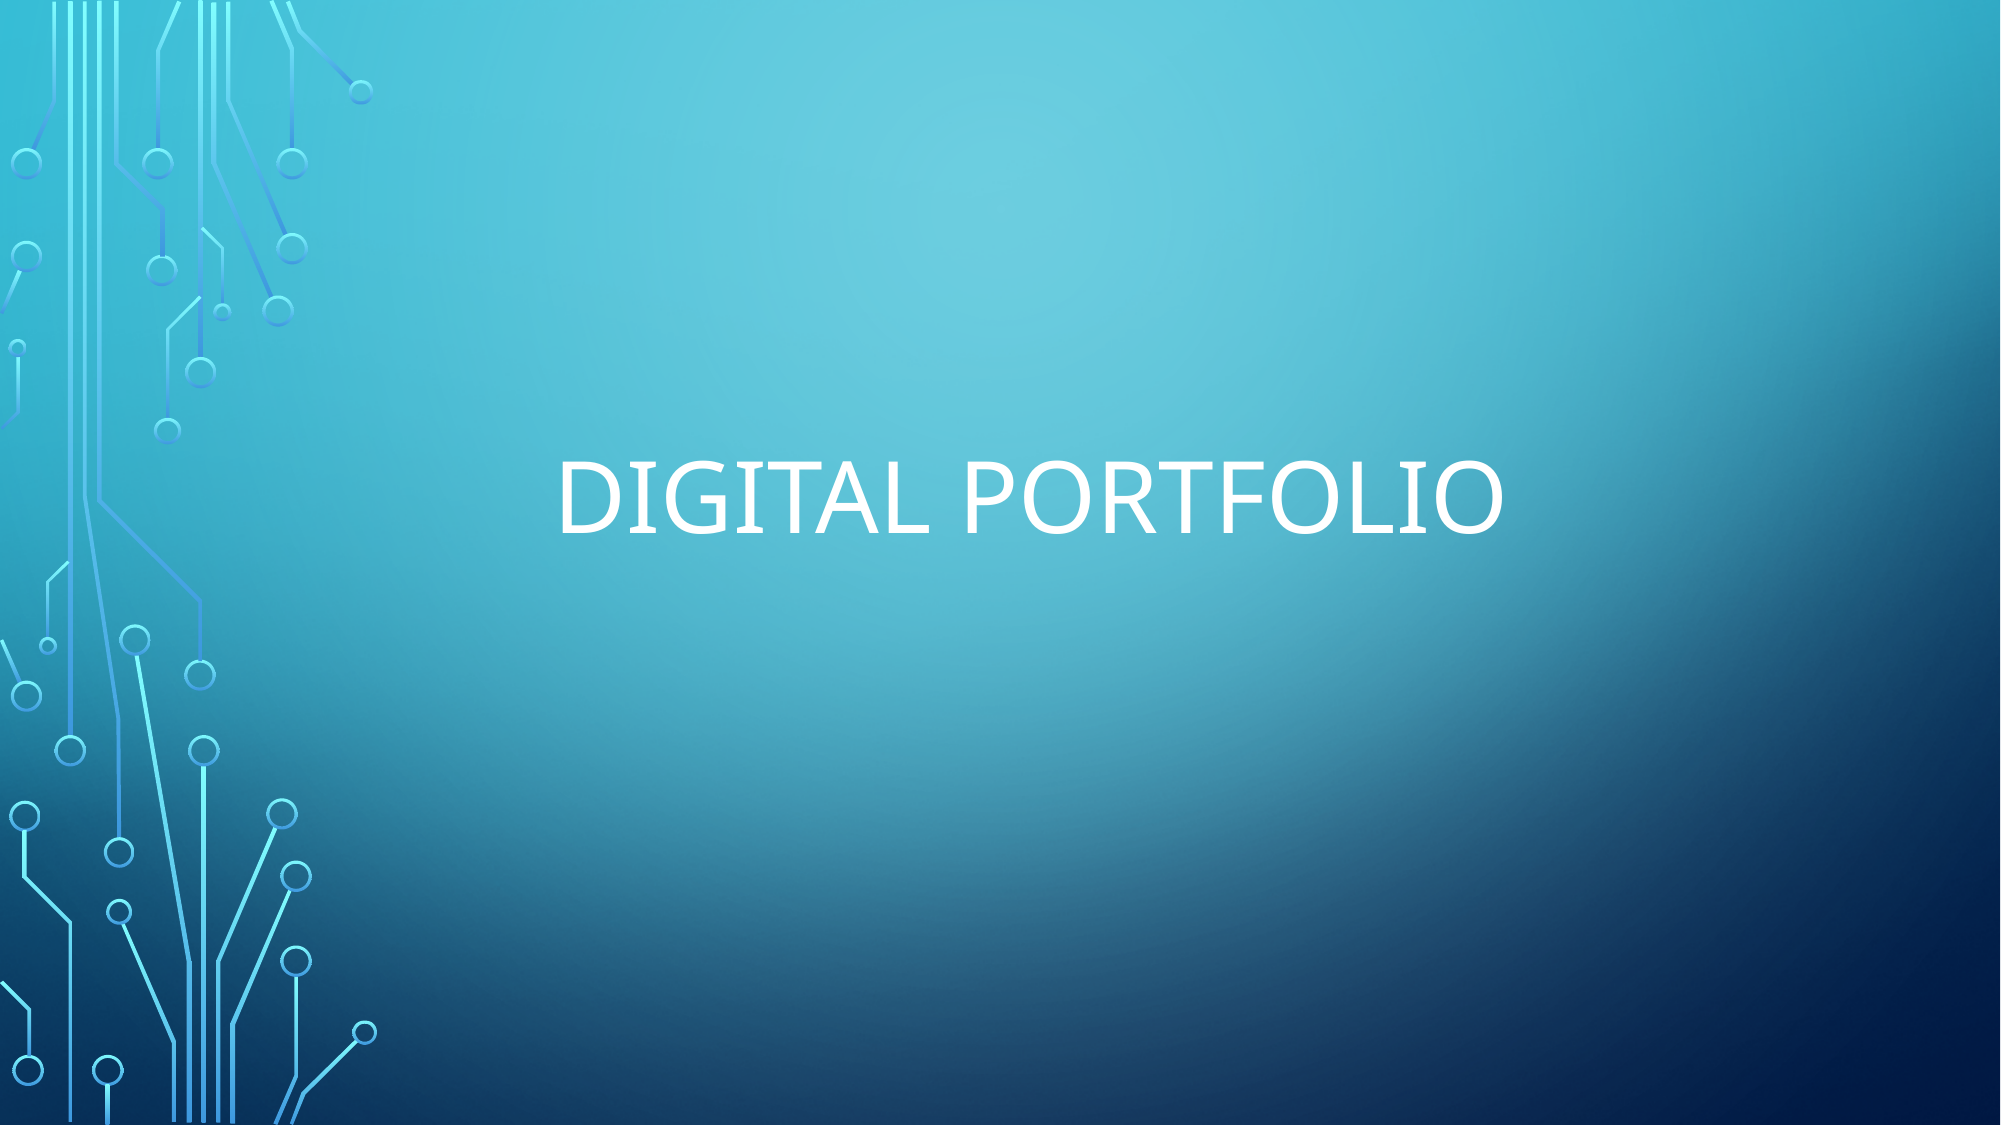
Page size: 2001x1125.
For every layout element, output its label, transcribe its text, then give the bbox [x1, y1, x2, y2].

title Digital PORTFOLIO [539, 401, 1750, 563]
